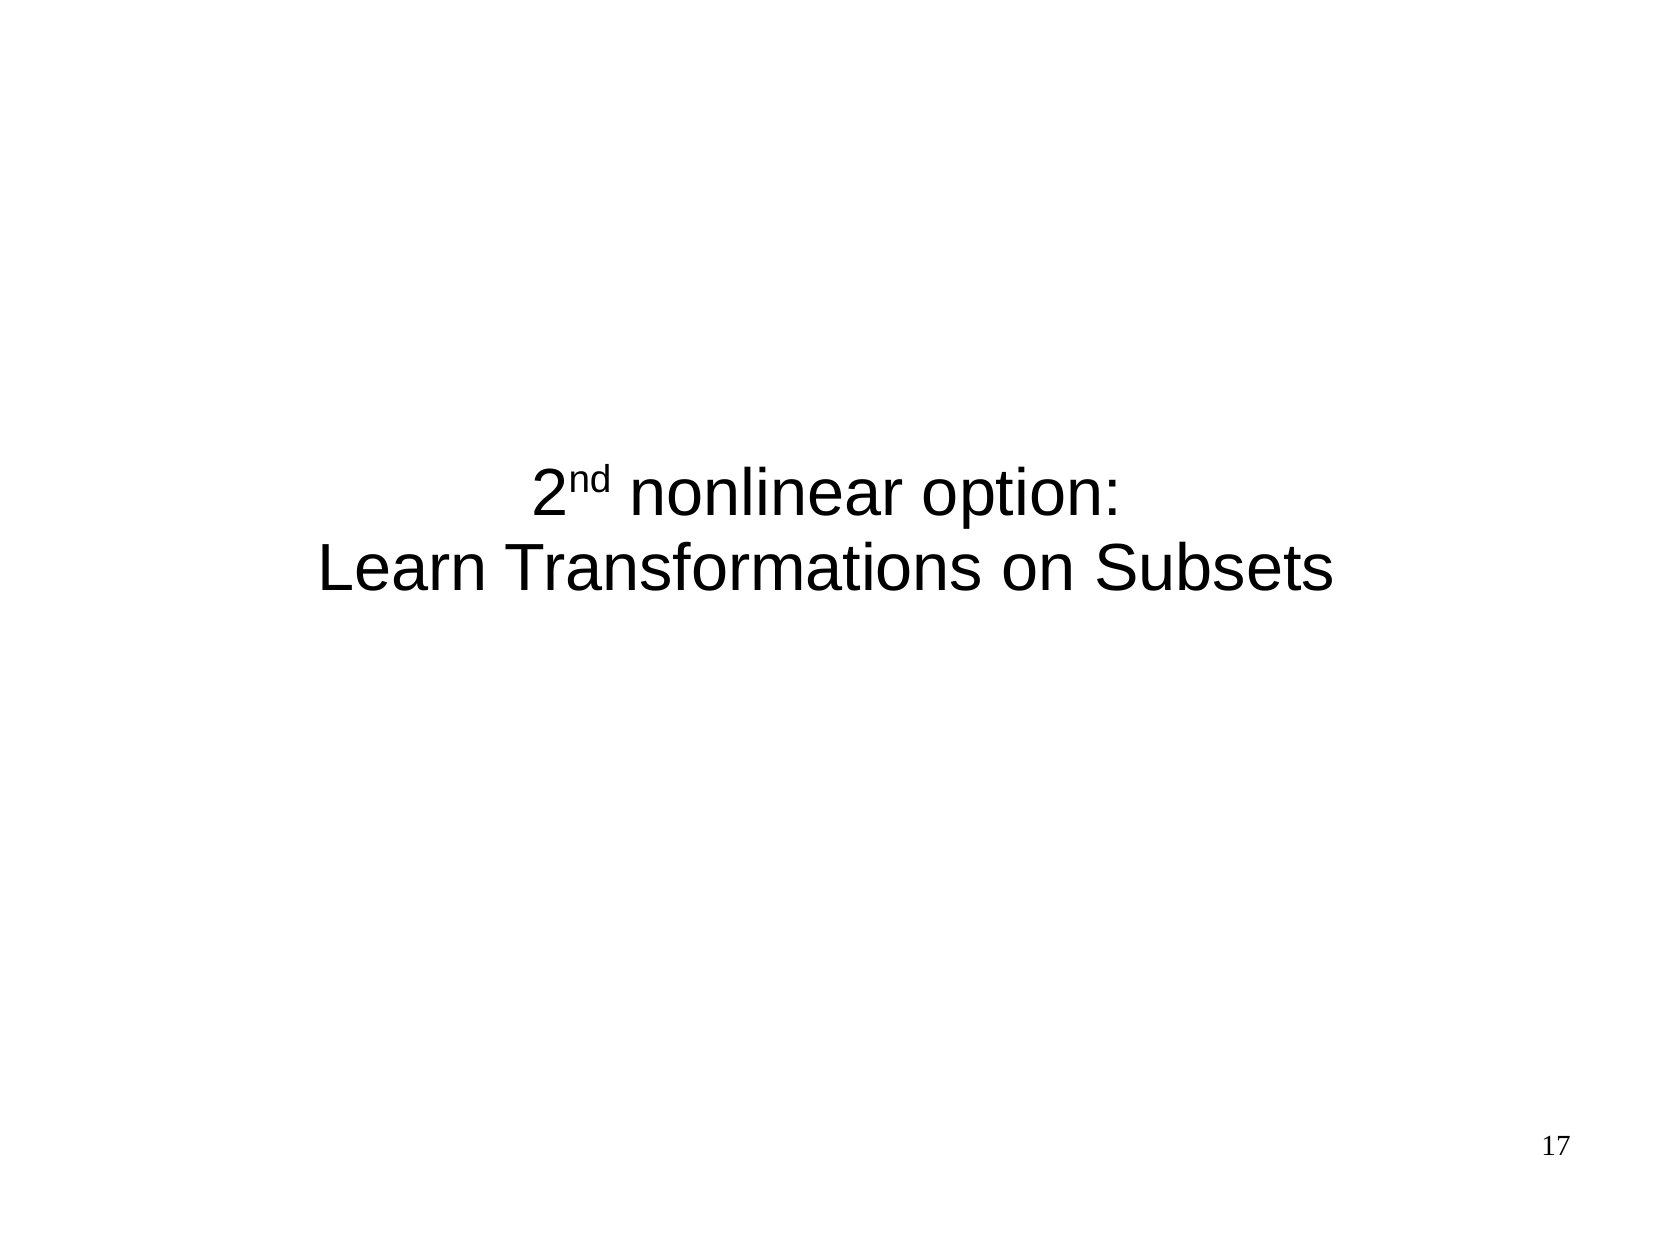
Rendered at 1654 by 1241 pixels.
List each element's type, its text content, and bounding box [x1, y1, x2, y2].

subtitle 2nd nonlinear option: Learn Transformations on Subsets [82, 49, 1571, 1010]
